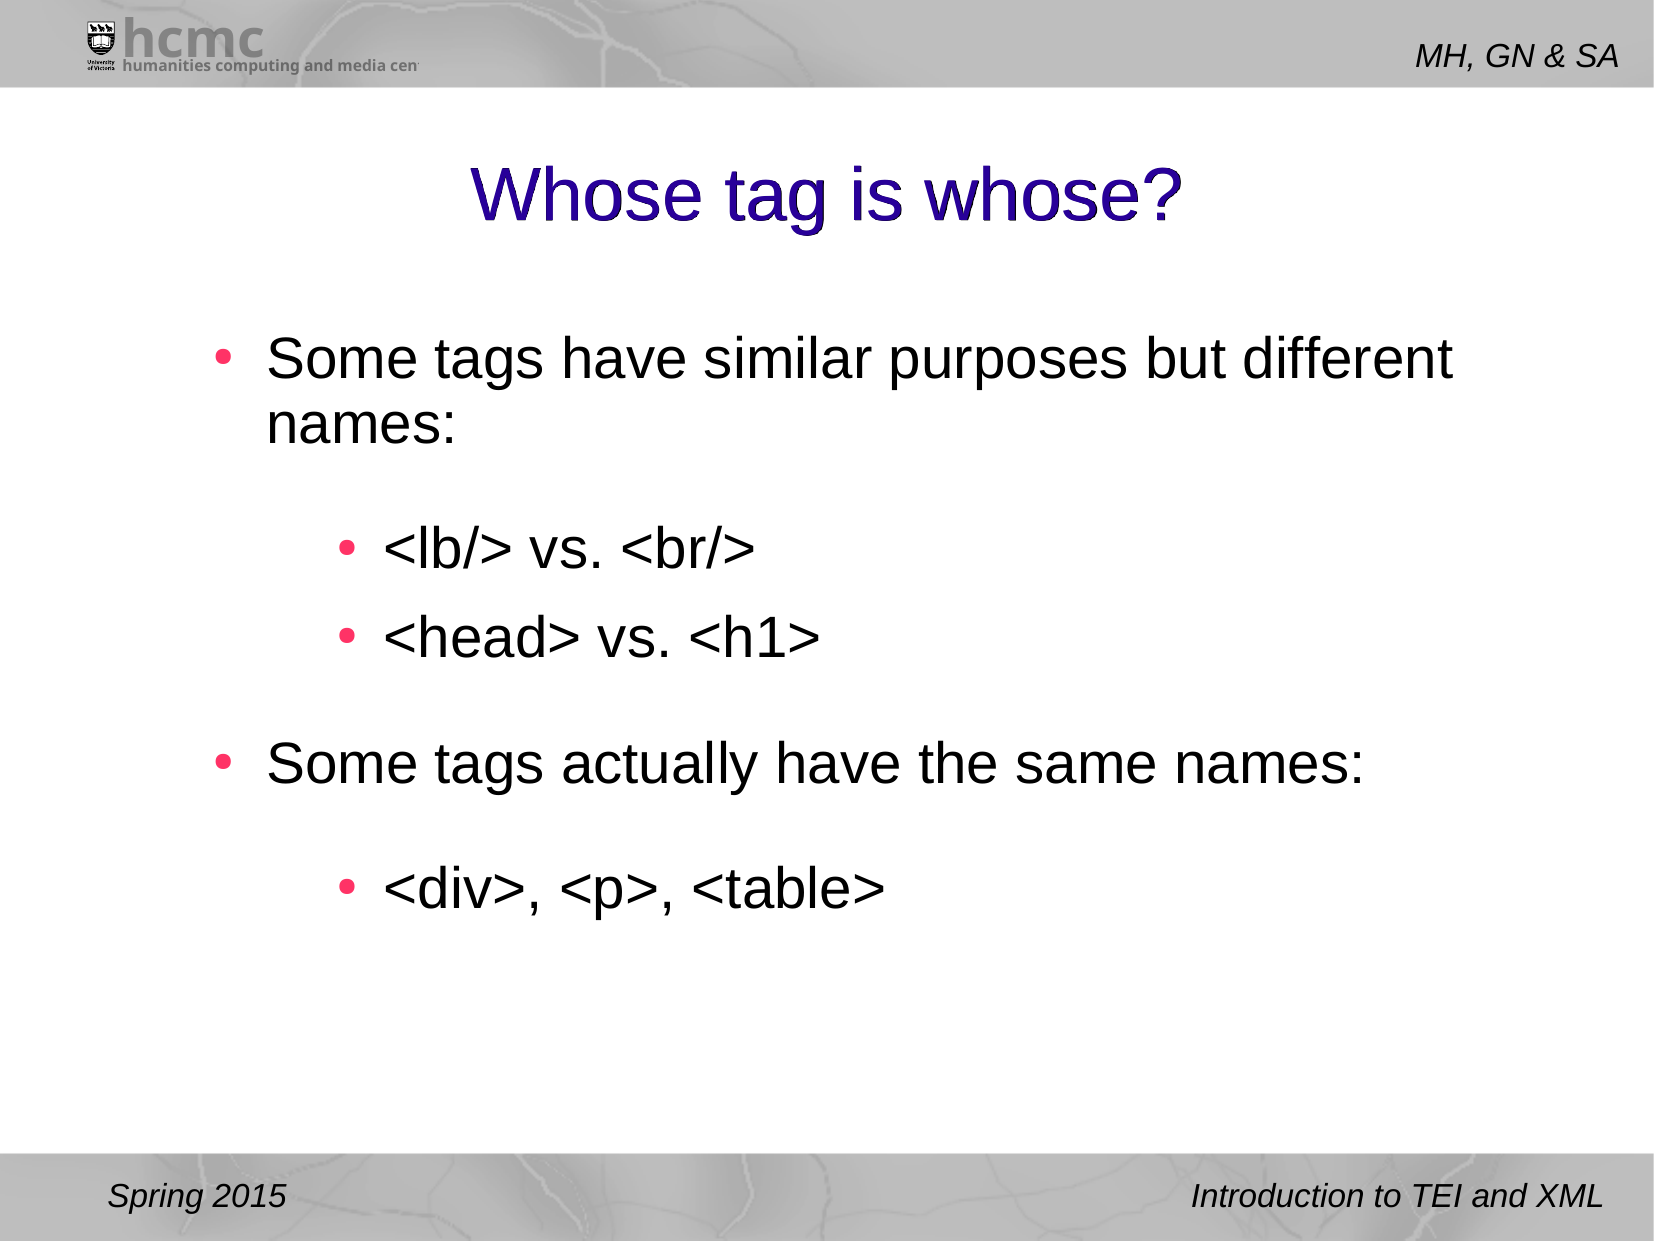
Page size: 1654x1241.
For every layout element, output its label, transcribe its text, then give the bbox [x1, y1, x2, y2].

list Some tags have similar purposes but different names: <lb/> vs. <br/> <head> vs. <h1> Some tags actually have the same names: <div>, <p>, <table> [147, 325, 1506, 1045]
picture [0, 0, 1654, 1241]
title Whose tag is whose? [118, 90, 1536, 298]
